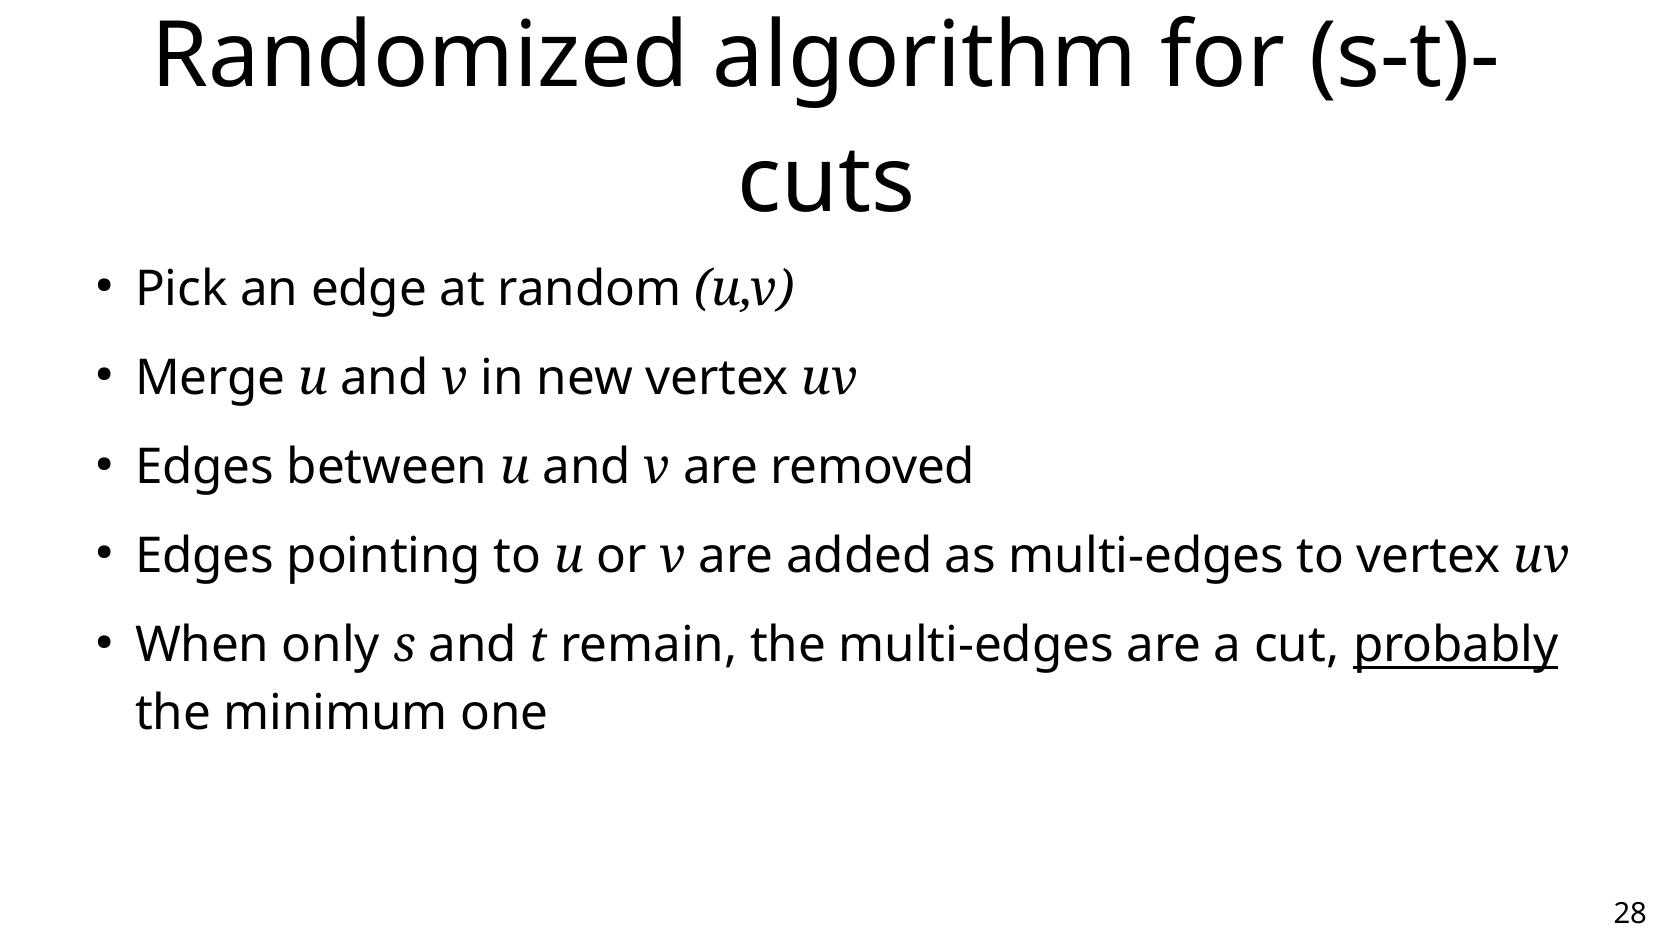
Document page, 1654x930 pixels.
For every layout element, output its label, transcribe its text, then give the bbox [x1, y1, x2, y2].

title Randomized algorithm for (s-t)-cuts [82, 1, 1571, 225]
list Pick an edge at random (u,v) Merge u and v in new vertex uv Edges between u and v are removed Edges pointing to u or v are added as multi-edges to vertex uv When only s and t remain, the multi-edges are a cut, probably the minimum one [82, 252, 1571, 793]
